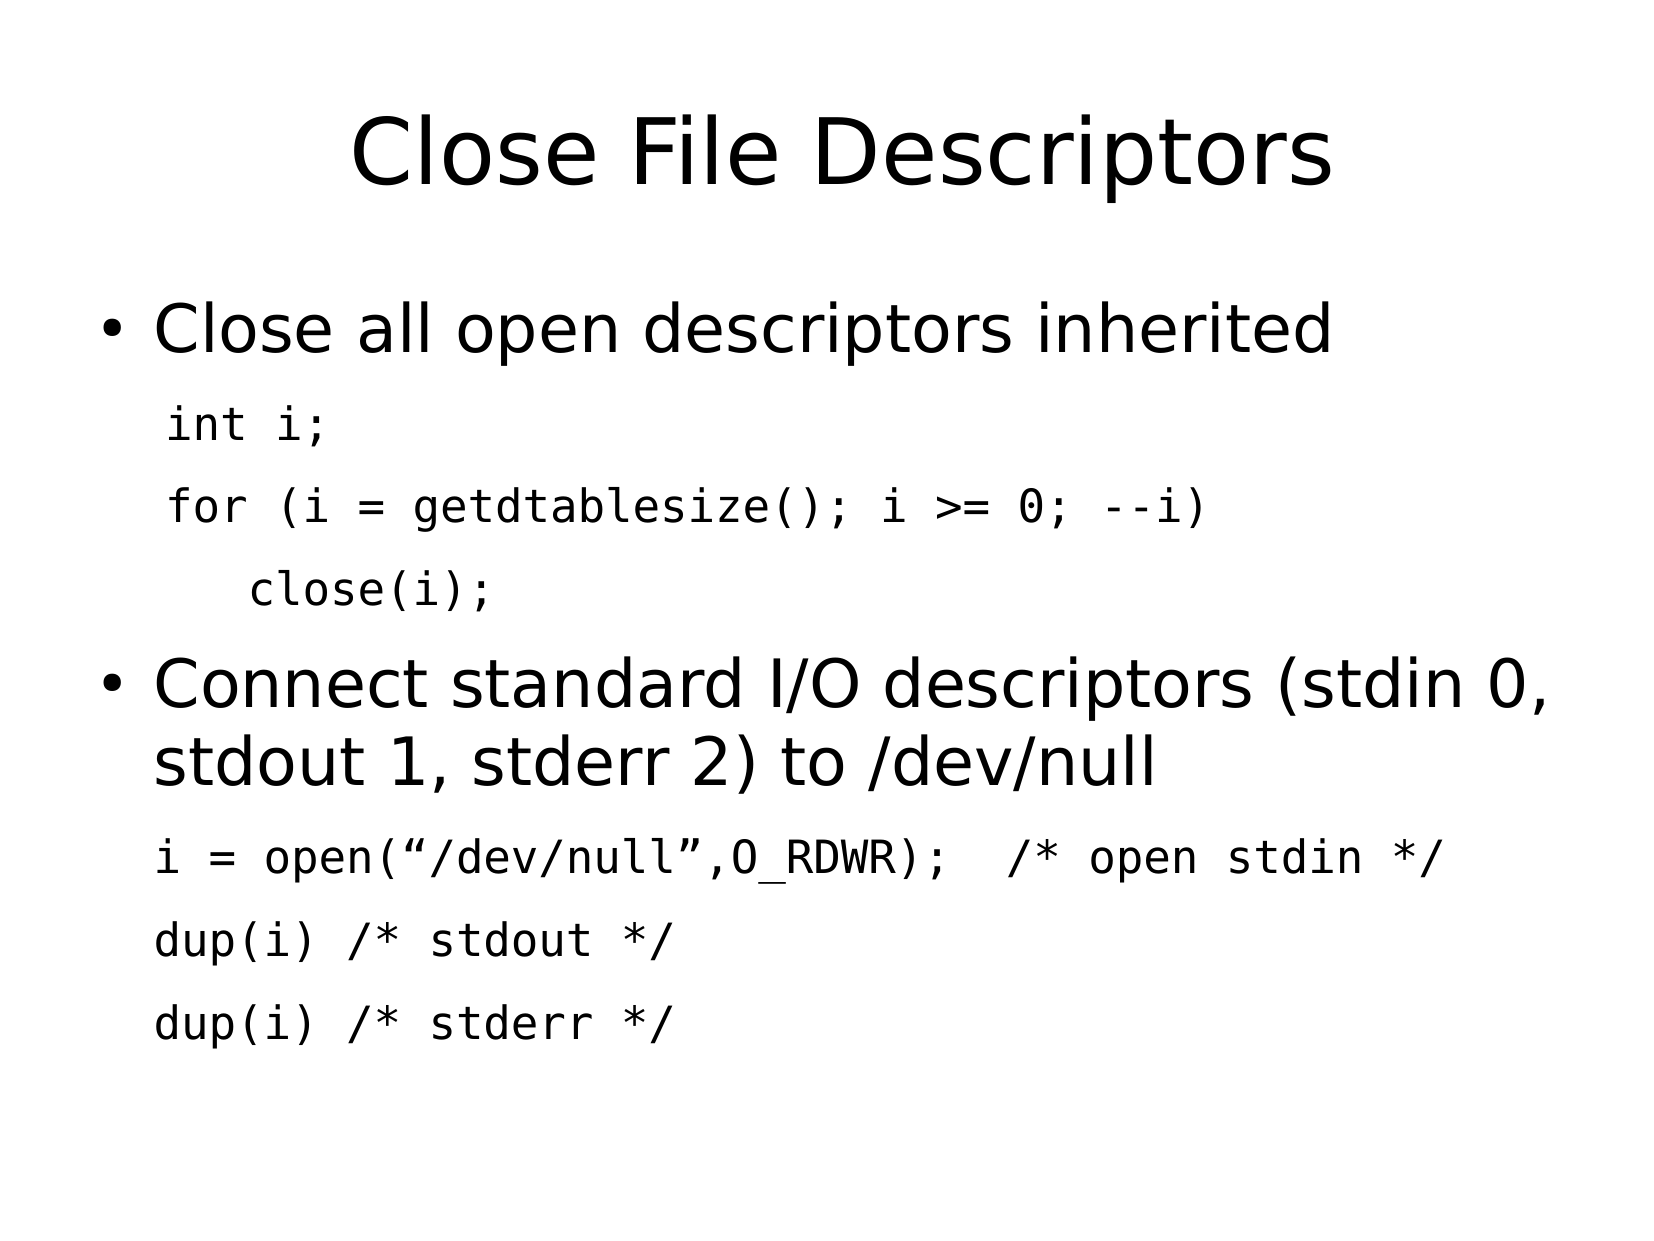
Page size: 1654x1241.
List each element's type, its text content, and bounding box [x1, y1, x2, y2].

list Close all open descriptors inherited int i; for (i = getdtablesize(); i >= 0; --i) close(i); Connect standard I/O descriptors (stdin 0, stdout 1, stderr 2) to /dev/null i = open(“/dev/null”,O_RDWR); /* open stdin */ dup(i) /* stdout */ dup(i) /* stderr */ [82, 290, 1571, 1109]
title Close File Descriptors [82, 56, 1571, 250]
